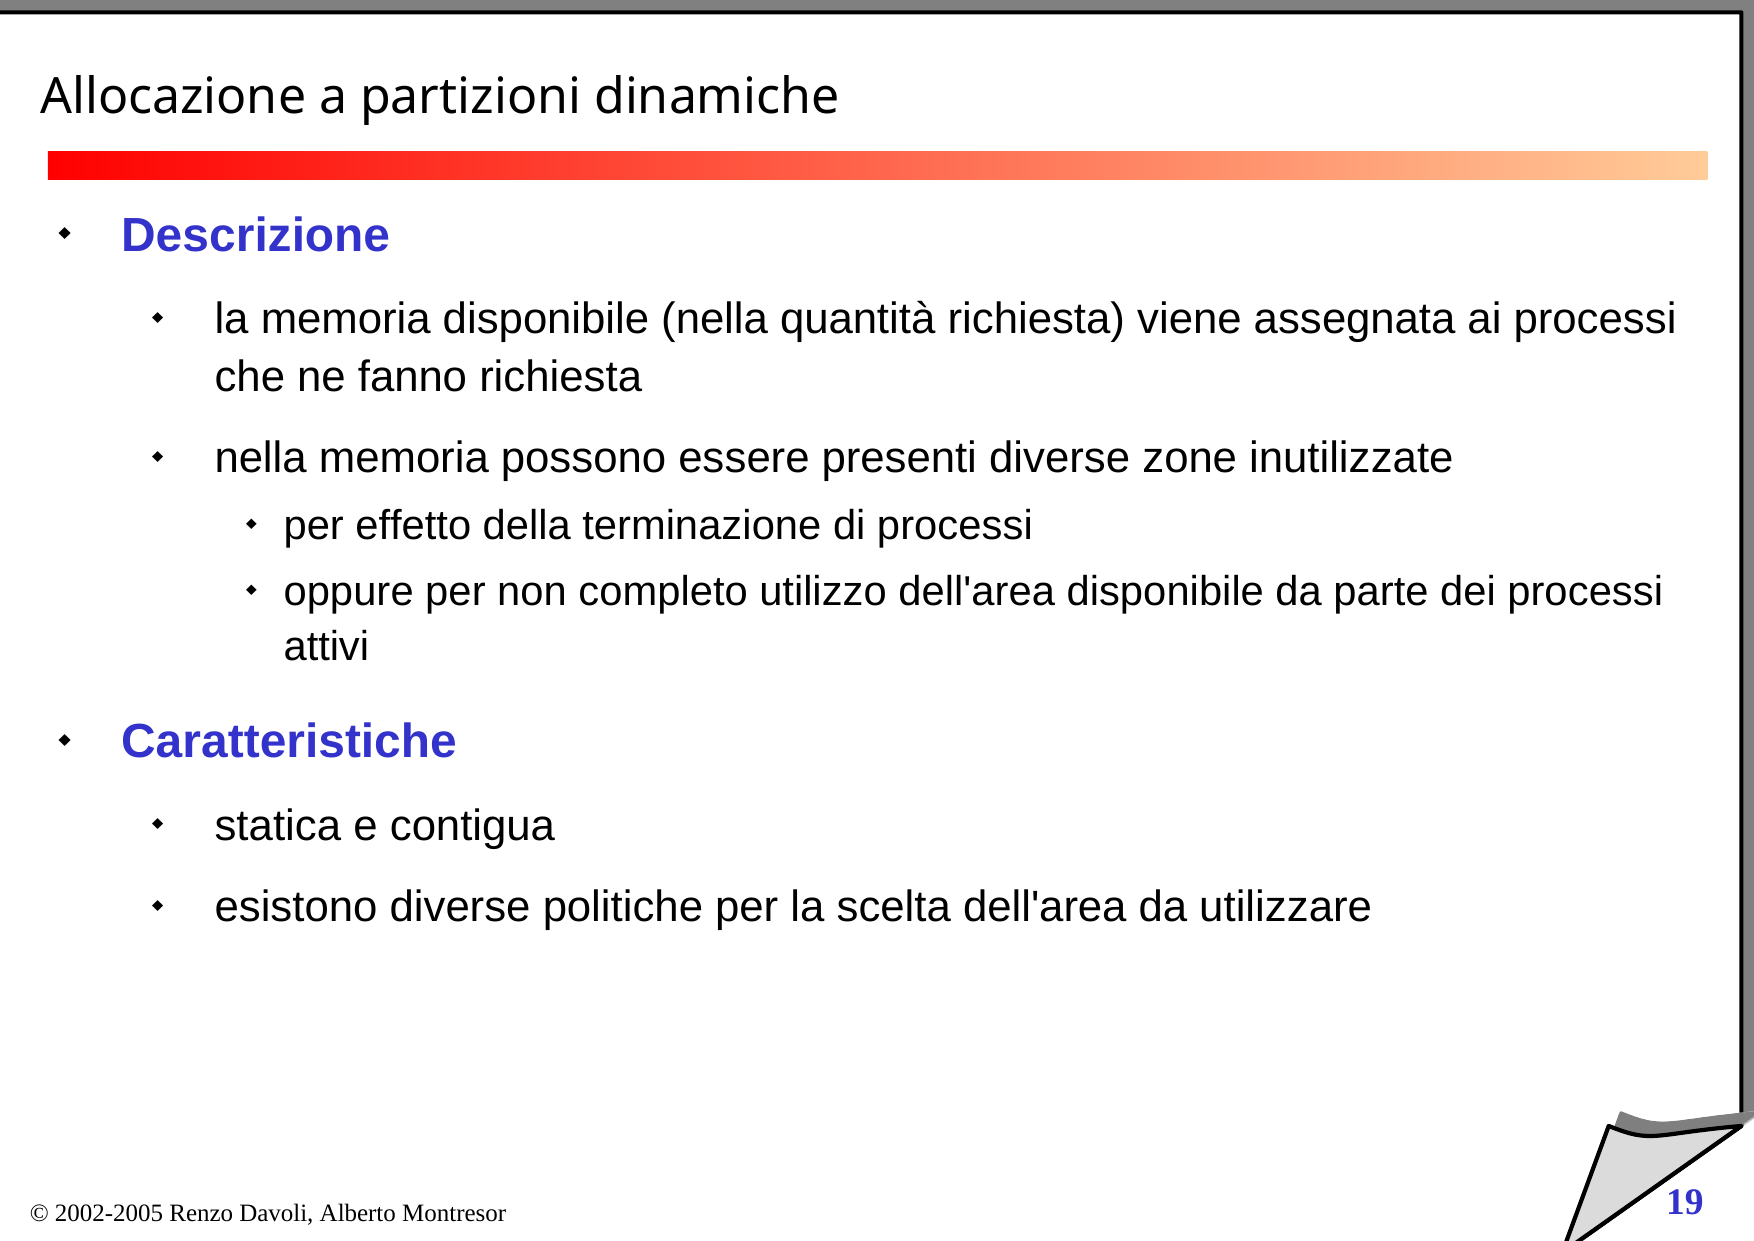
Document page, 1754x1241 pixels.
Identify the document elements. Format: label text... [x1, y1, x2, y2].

list Descrizione la memoria disponibile (nella quantità richiesta) viene assegnata ai processi che ne fanno richiesta nella memoria possono essere presenti diverse zone inutilizzate per effetto della terminazione di processi oppure per non completo utilizzo dell'area disponibile da parte dei processi attivi Caratteristiche statica e contigua esistono diverse politiche per la scelta dell'area da utilizzare [58, 206, 1696, 1005]
title Allocazione a partizioni dinamiche [40, 49, 1714, 144]
